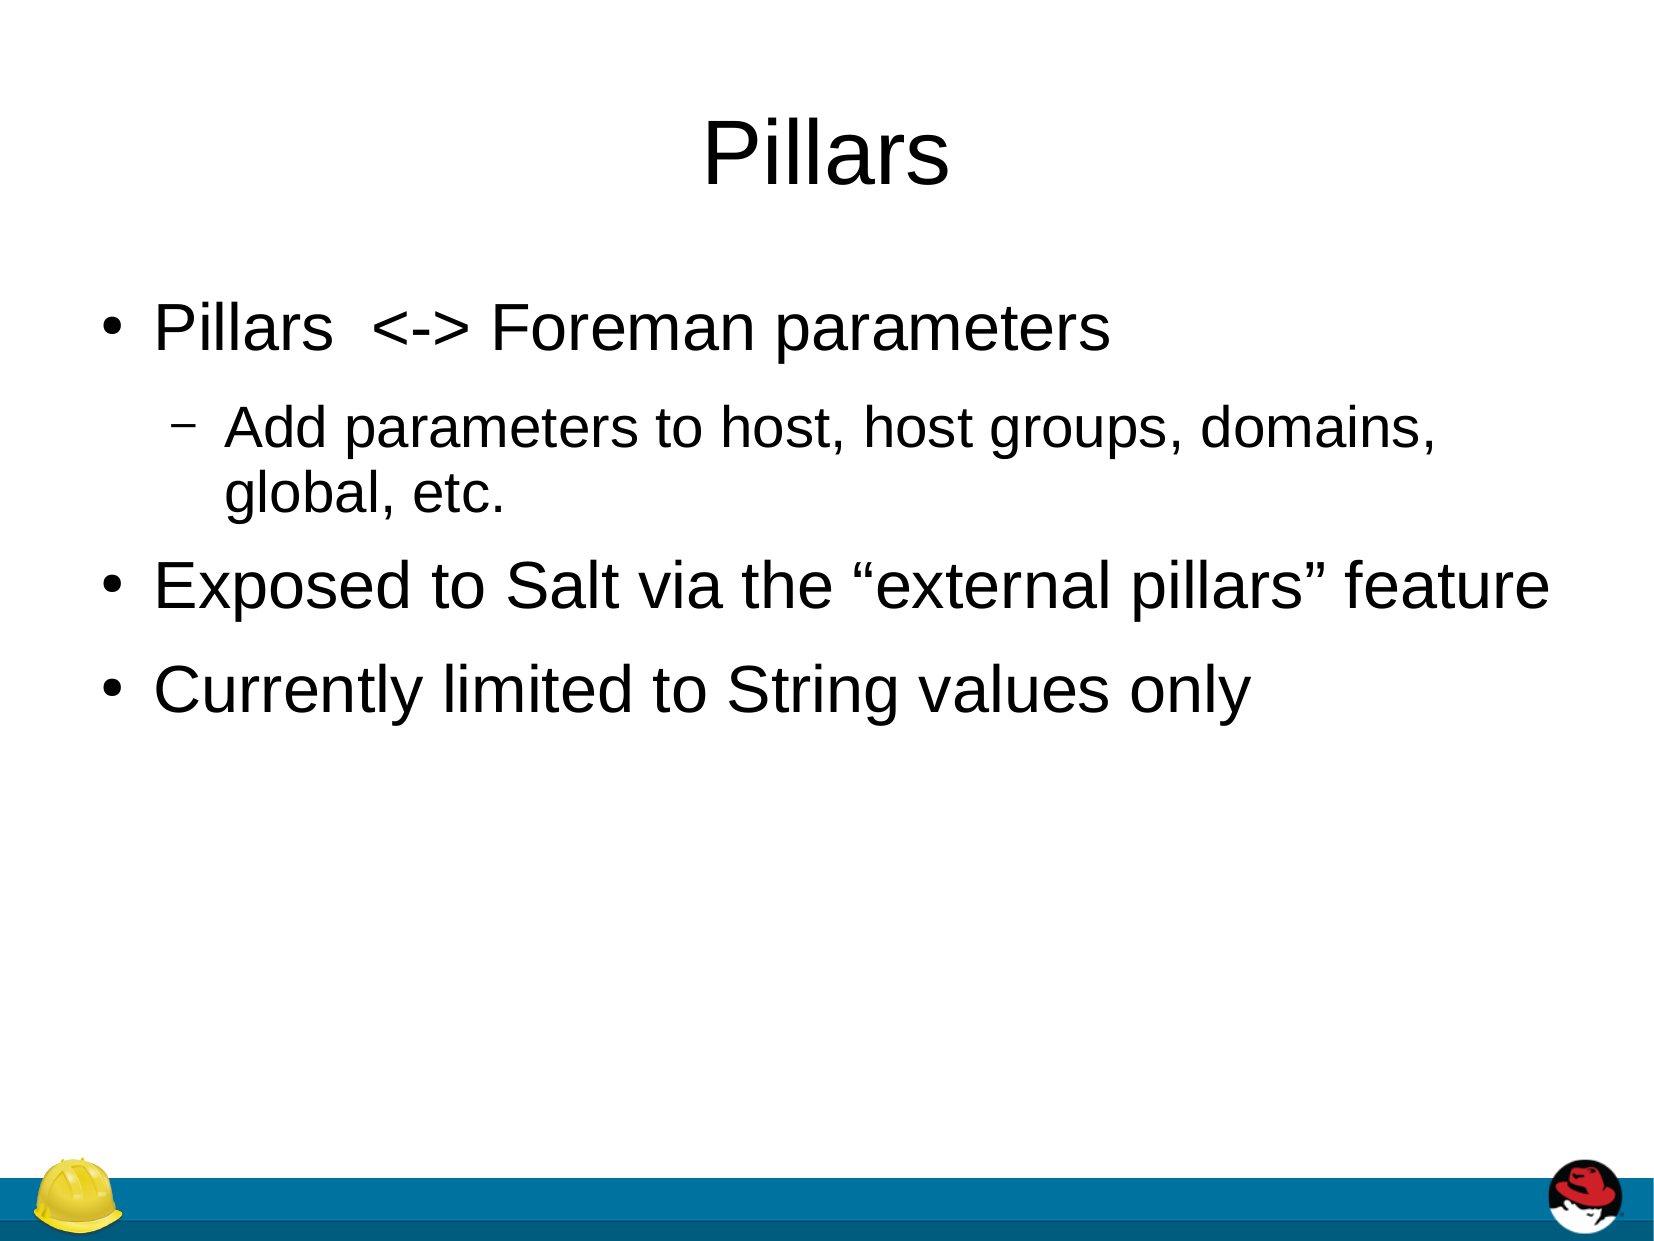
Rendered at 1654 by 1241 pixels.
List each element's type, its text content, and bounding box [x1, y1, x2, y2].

title Pillars [82, 49, 1571, 257]
picture [23, 1145, 130, 1235]
picture [1547, 1157, 1630, 1233]
list Pillars <-> Foreman parameters Add parameters to host, host groups, domains, global, etc. Exposed to Salt via the “external pillars” feature Currently limited to String values only [82, 290, 1571, 1010]
